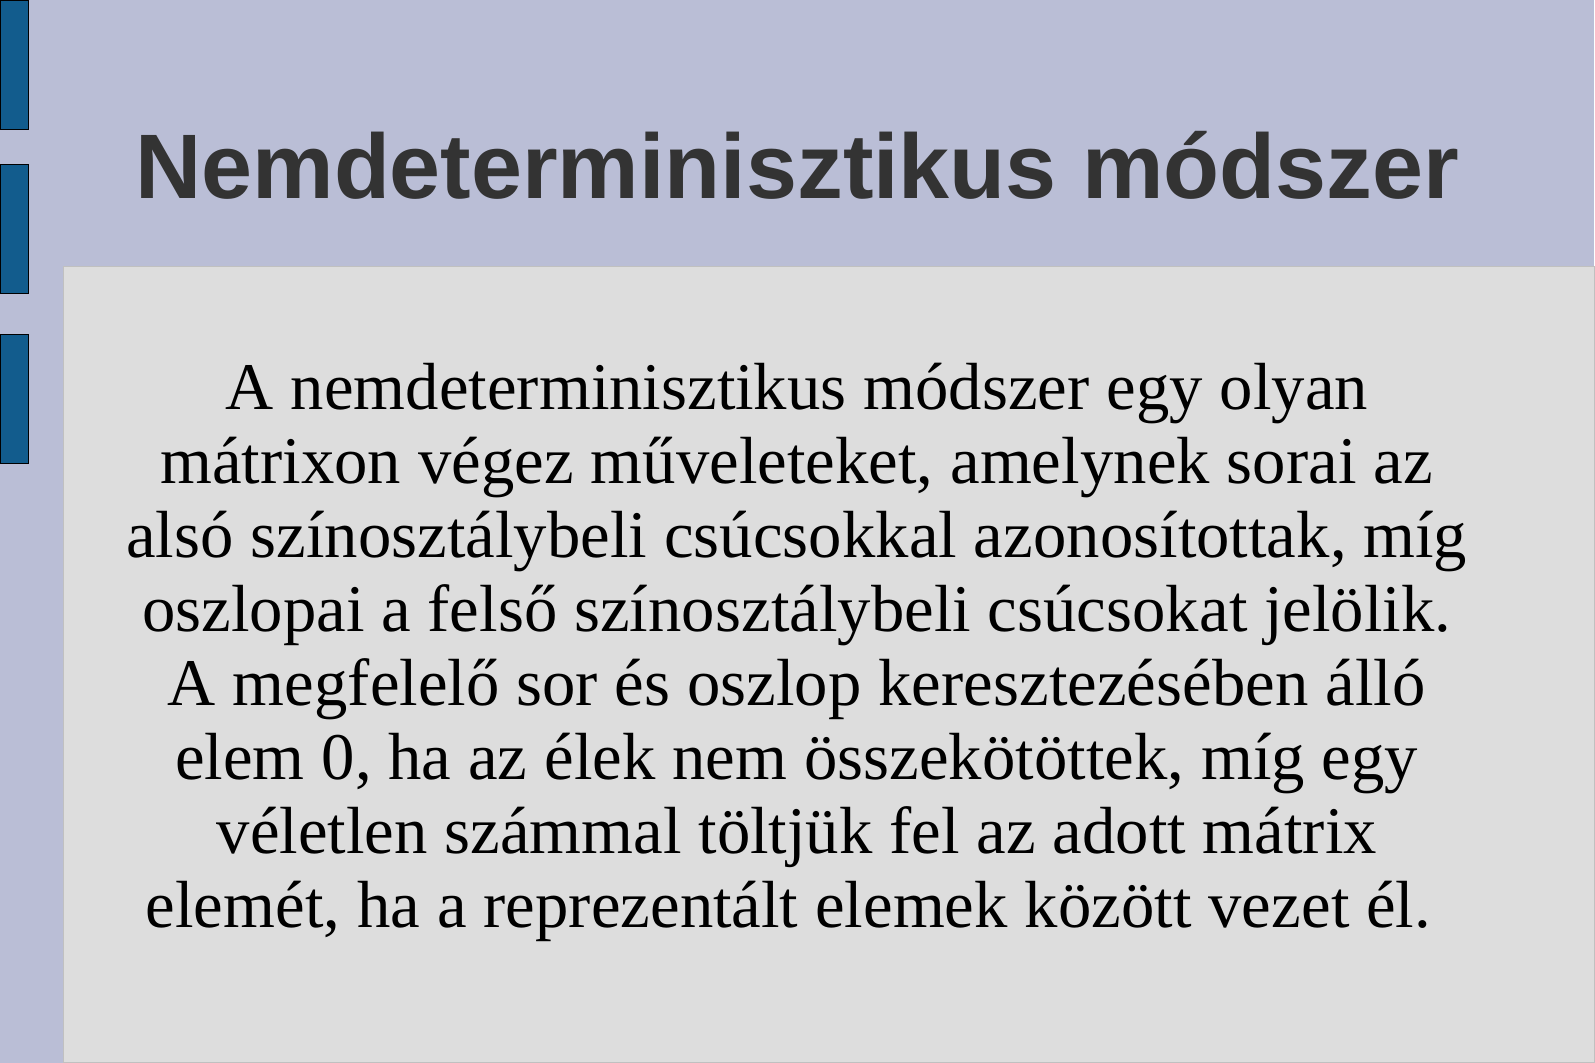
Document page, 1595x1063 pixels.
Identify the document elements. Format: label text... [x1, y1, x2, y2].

title Nemdeterminisztikus módszer [117, 85, 1479, 249]
subtitle A nemdeterminisztikus módszer egy olyan mátrixon végez műveleteket, amelynek sorai az alsó színosztálybeli csúcsokkal azonosítottak, míg oszlopai a felső színosztálybeli csúcsokat jelölik. A megfelelő sor és oszlop keresztezésében álló elem 0, ha az élek nem összekötöttek, míg egy véletlen számmal töltjük fel az adott mátrix elemét, ha a reprezentált elemek között vezet él. [117, 302, 1479, 990]
